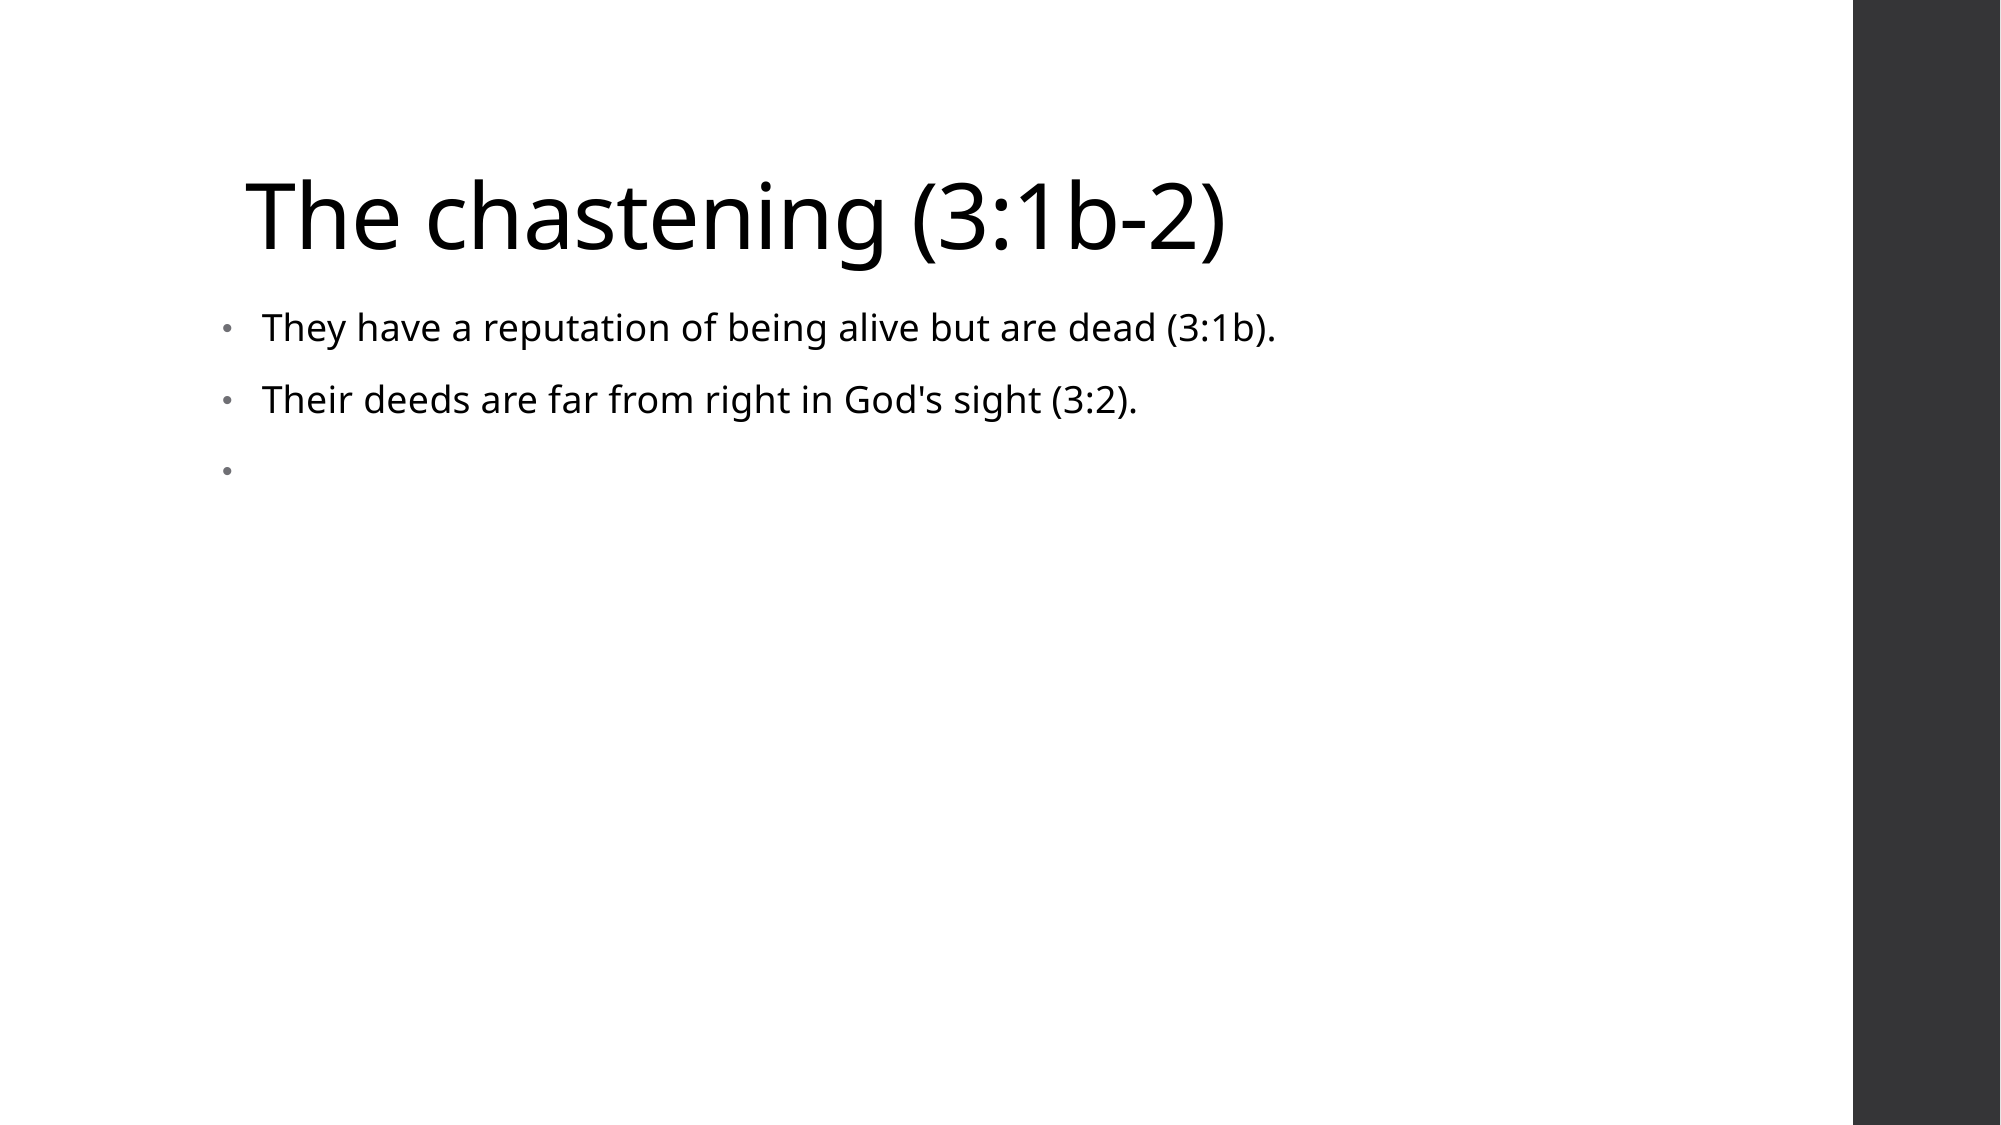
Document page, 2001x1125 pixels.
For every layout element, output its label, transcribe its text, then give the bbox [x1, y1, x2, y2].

title The chastening (3:1b-2) [206, 60, 1797, 278]
list They have a reputation of being alive but are dead (3:1b). Their deeds are far from right in God's sight (3:2). [206, 299, 1617, 1014]
